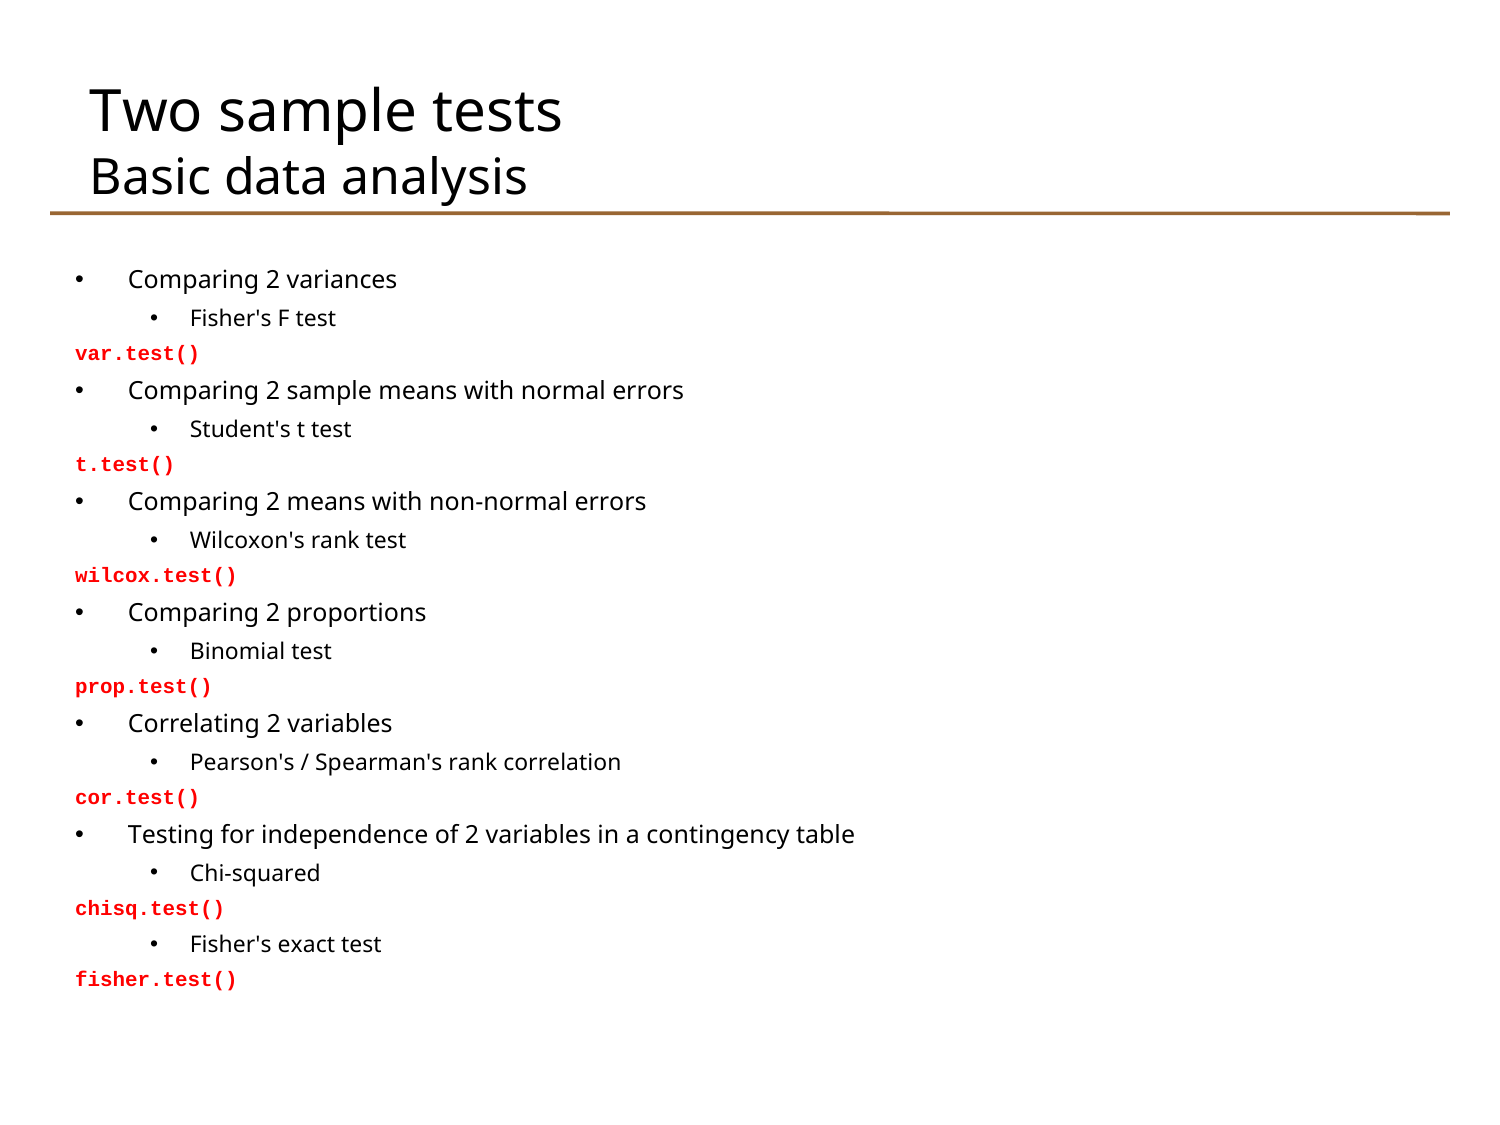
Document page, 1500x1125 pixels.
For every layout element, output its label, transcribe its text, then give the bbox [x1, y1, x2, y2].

text_box Comparing 2 variances Fisher's F test var.test() Comparing 2 sample means with normal errors Student's t test t.test() Comparing 2 means with non-normal errors Wilcoxon's rank test wilcox.test() Comparing 2 proportions Binomial test prop.test() Correlating 2 variables Pearson's / Spearman's rank correlation cor.test() Testing for independence of 2 variables in a contingency table Chi-squared chisq.test() Fisher's exact test fisher.test() [75, 263, 1425, 1020]
text_box Two sample tests Basic data analysis [75, 44, 1425, 233]
